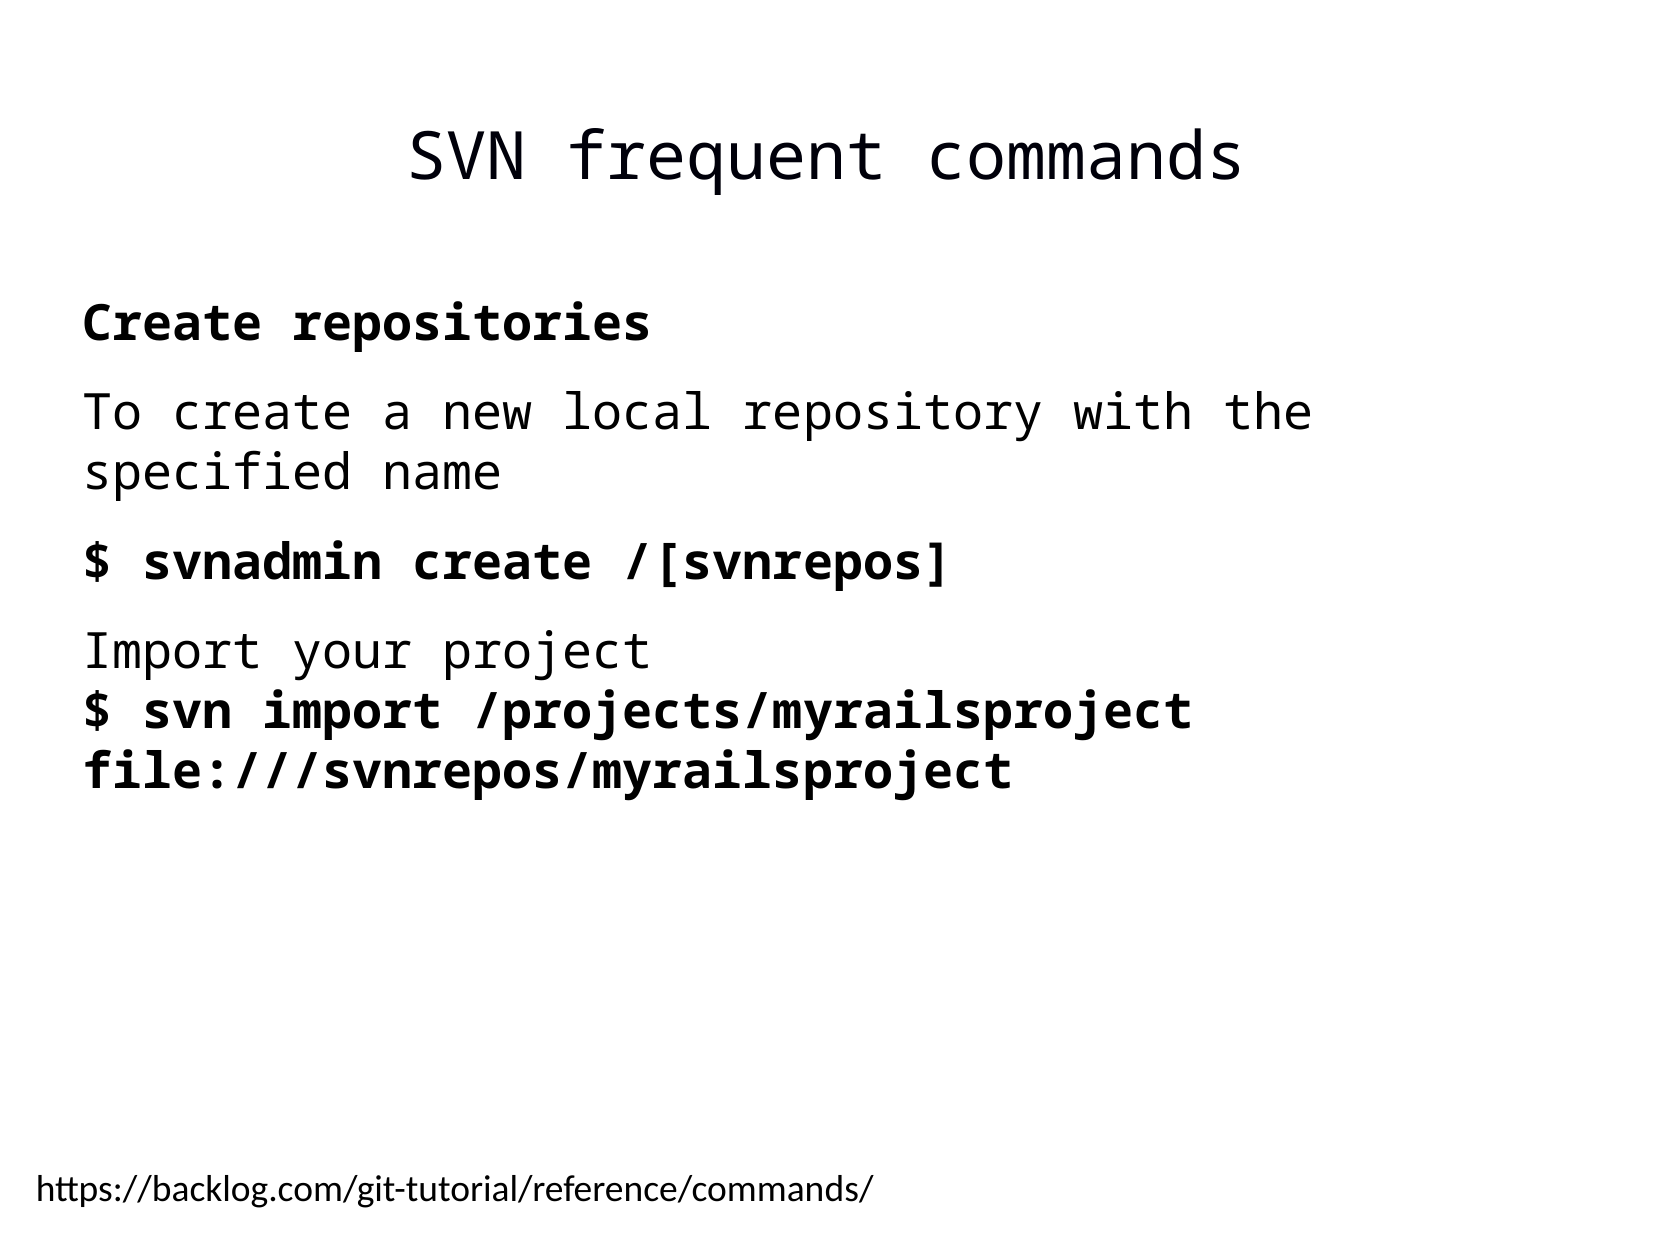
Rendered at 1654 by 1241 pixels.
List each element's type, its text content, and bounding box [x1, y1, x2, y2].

text_box Create repositories To create a new local repository with the specified name $ svnadmin create /[svnrepos] Import your project $ svn import /projects/myrailsproject file:///svnrepos/myrailsproject [82, 290, 1571, 1010]
text_box https://backlog.com/git-tutorial/reference/commands/ [21, 1157, 1484, 1217]
text_box SVN frequent commands [82, 49, 1571, 257]
